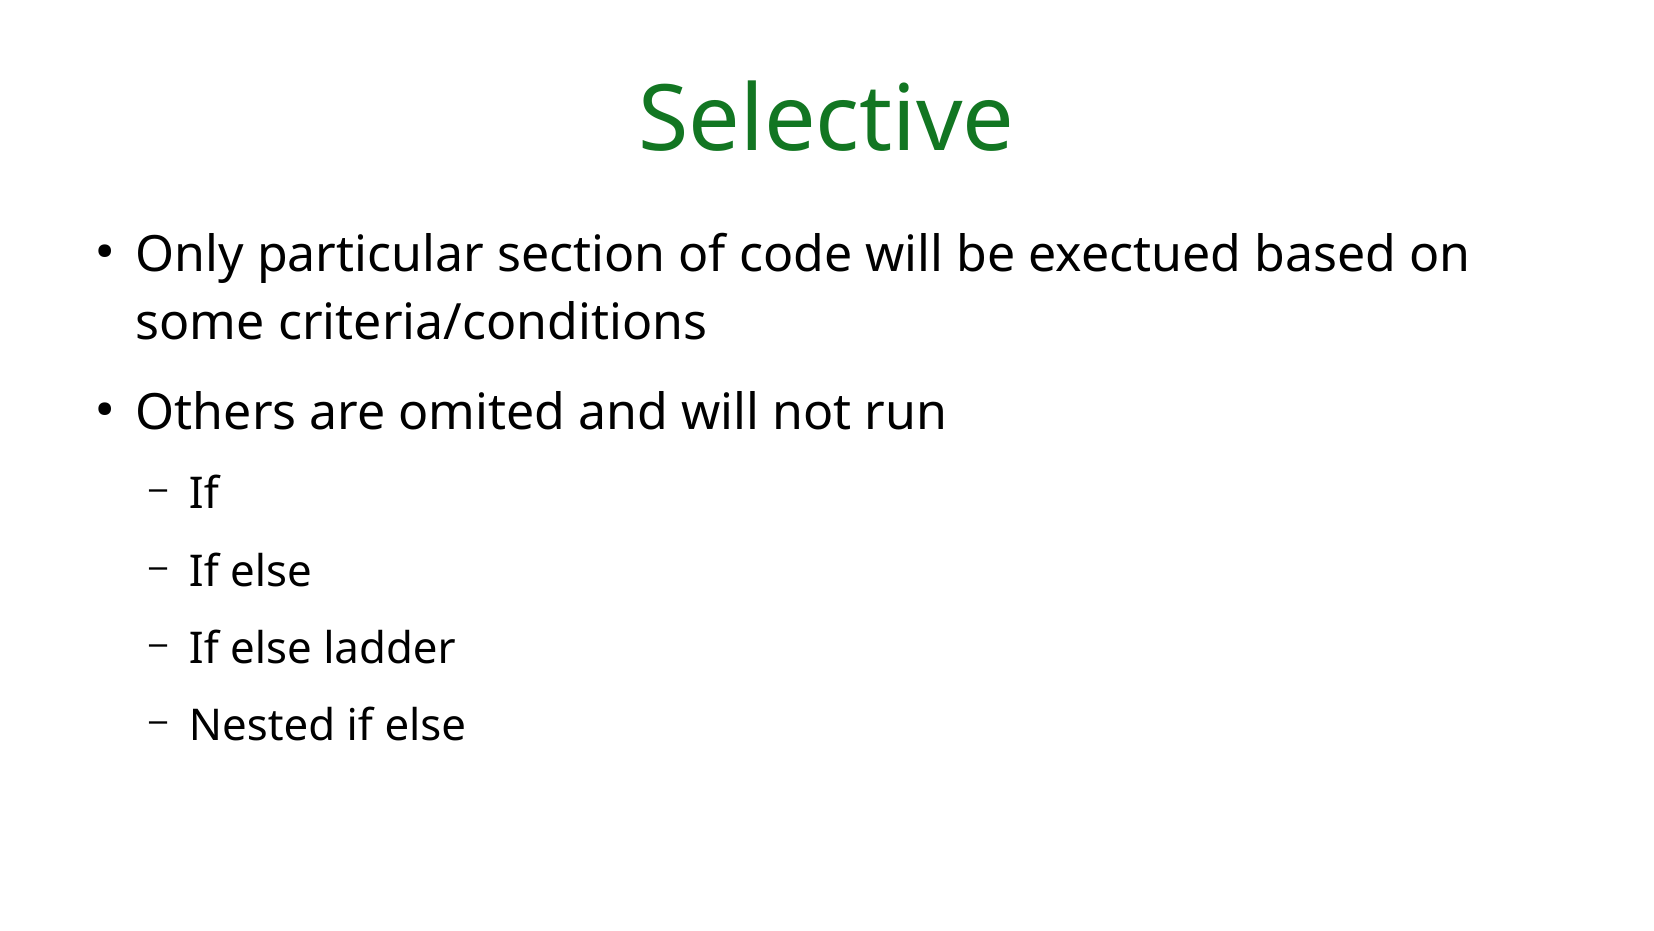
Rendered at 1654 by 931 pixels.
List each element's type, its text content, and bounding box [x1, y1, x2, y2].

list Only particular section of code will be exectued based on some criteria/conditions Others are omited and will not run If If else If else ladder Nested if else [82, 217, 1571, 758]
title Selective [82, 37, 1571, 193]
